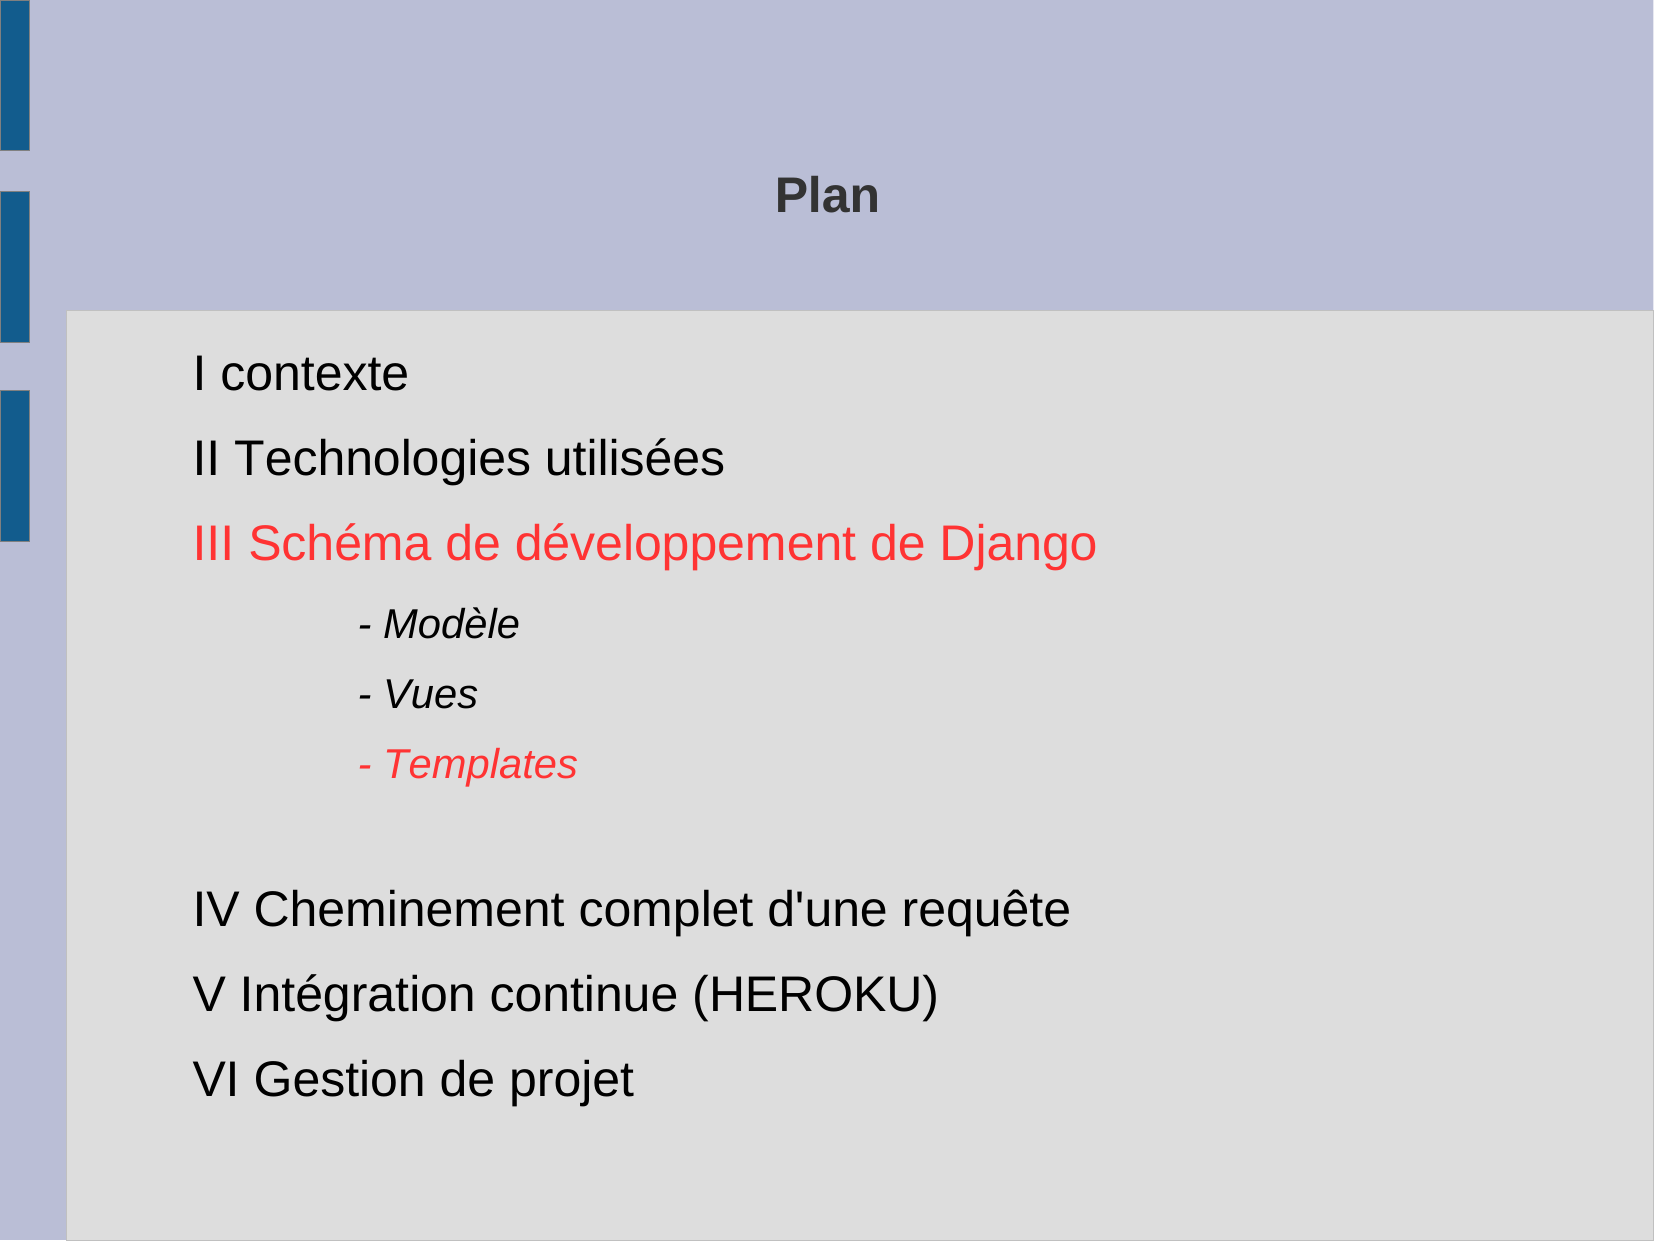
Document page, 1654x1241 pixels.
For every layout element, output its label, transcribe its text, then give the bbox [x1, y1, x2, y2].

list I contexte II Technologies utilisées III Schéma de développement de Django - Modèle - Vues - Templates IV Cheminement complet d'une requête V Intégration continue (HEROKU) VI Gestion de projet [121, 344, 1534, 1241]
title Plan [121, 91, 1534, 299]
